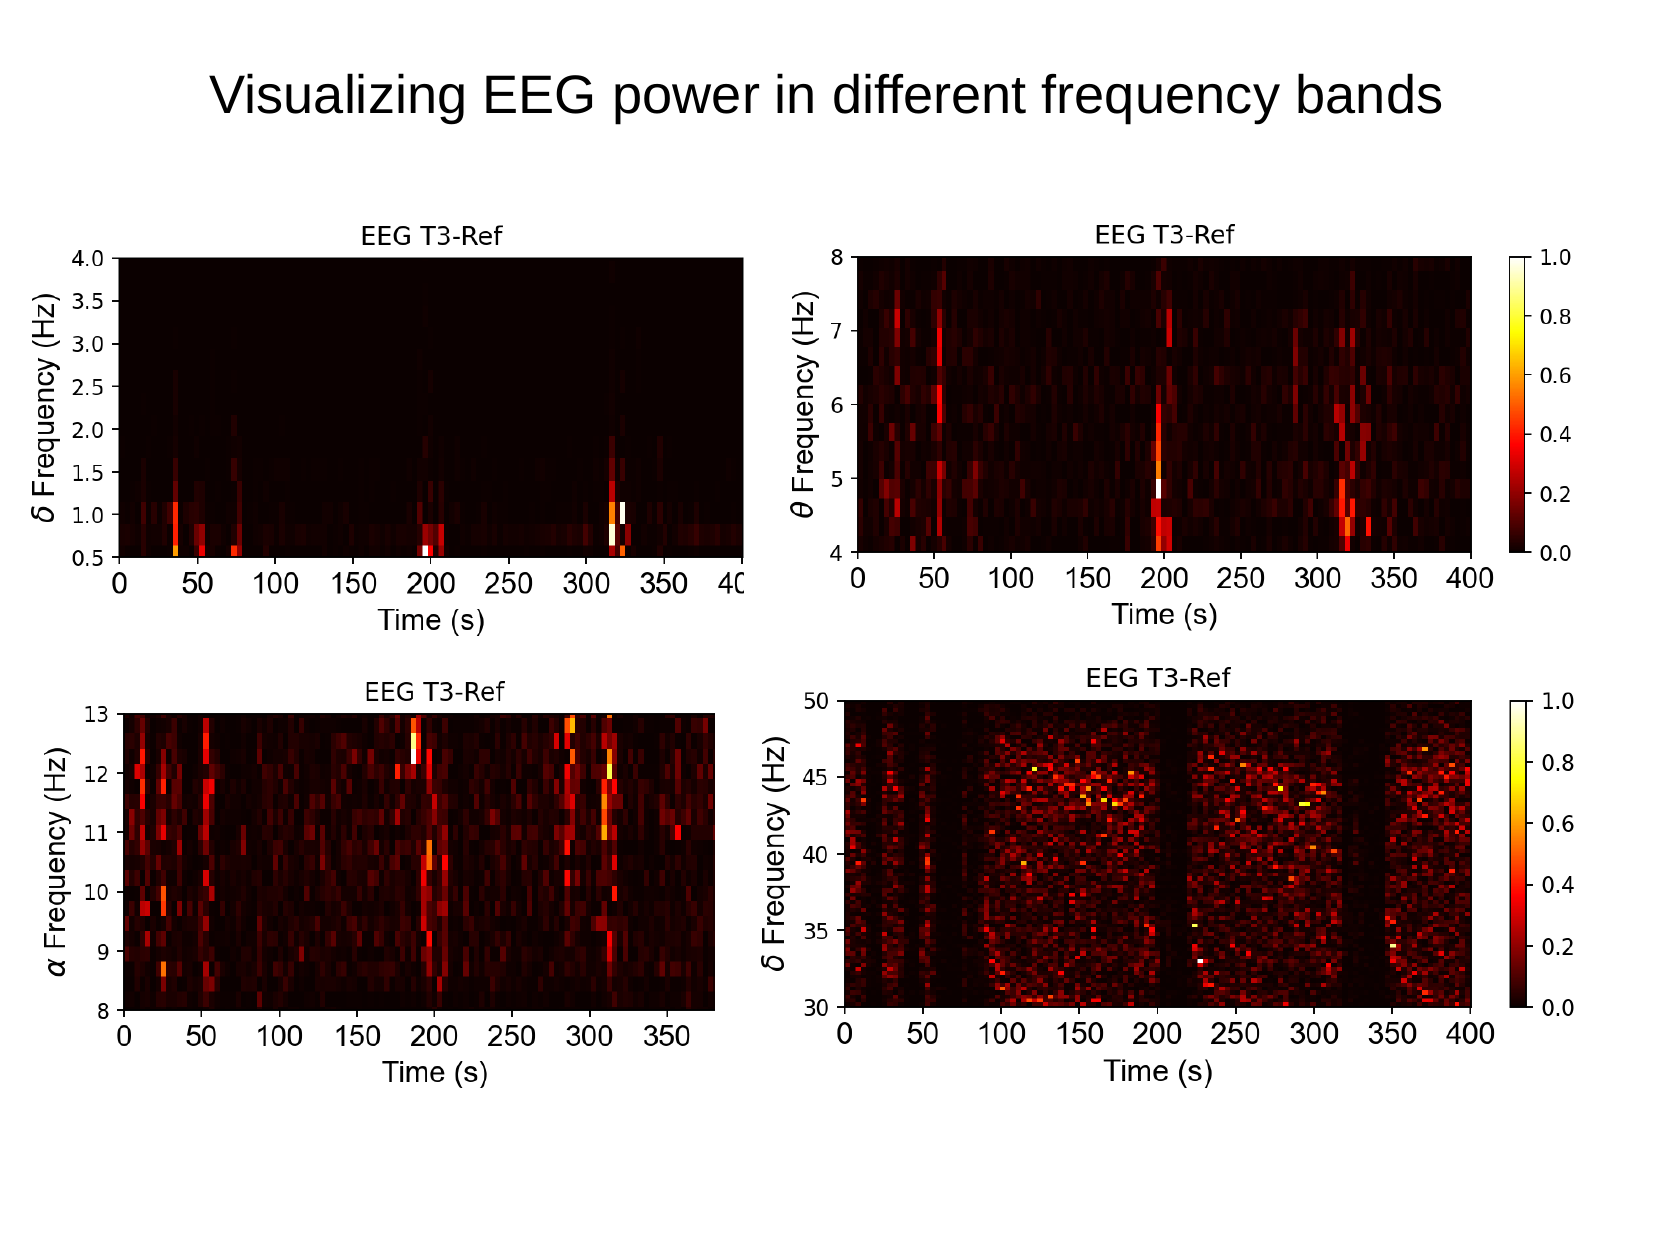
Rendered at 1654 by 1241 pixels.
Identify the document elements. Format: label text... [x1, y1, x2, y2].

picture [6, 200, 1650, 1110]
text_box Visualizing EEG power in different frequency bands [194, 57, 1461, 133]
